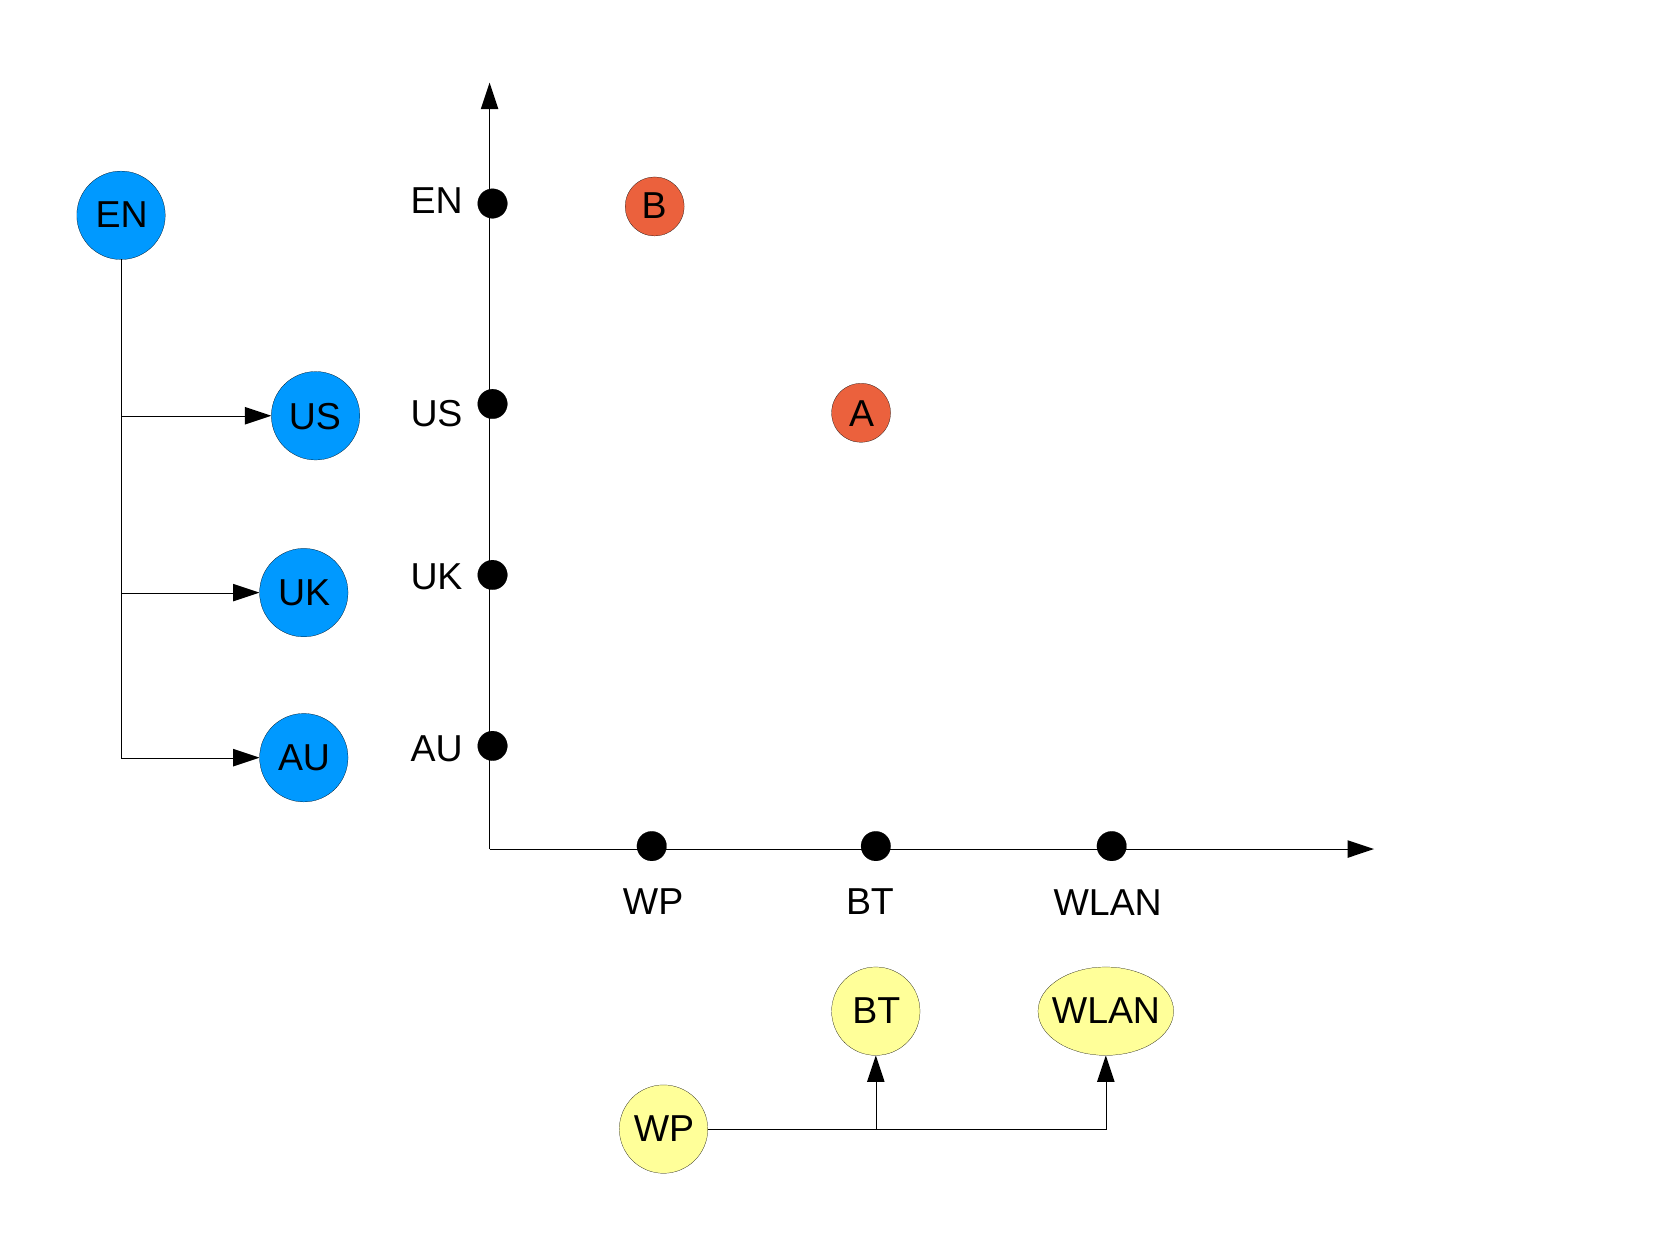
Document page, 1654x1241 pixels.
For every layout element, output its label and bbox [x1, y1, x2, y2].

picture [76, 69, 1390, 1176]
